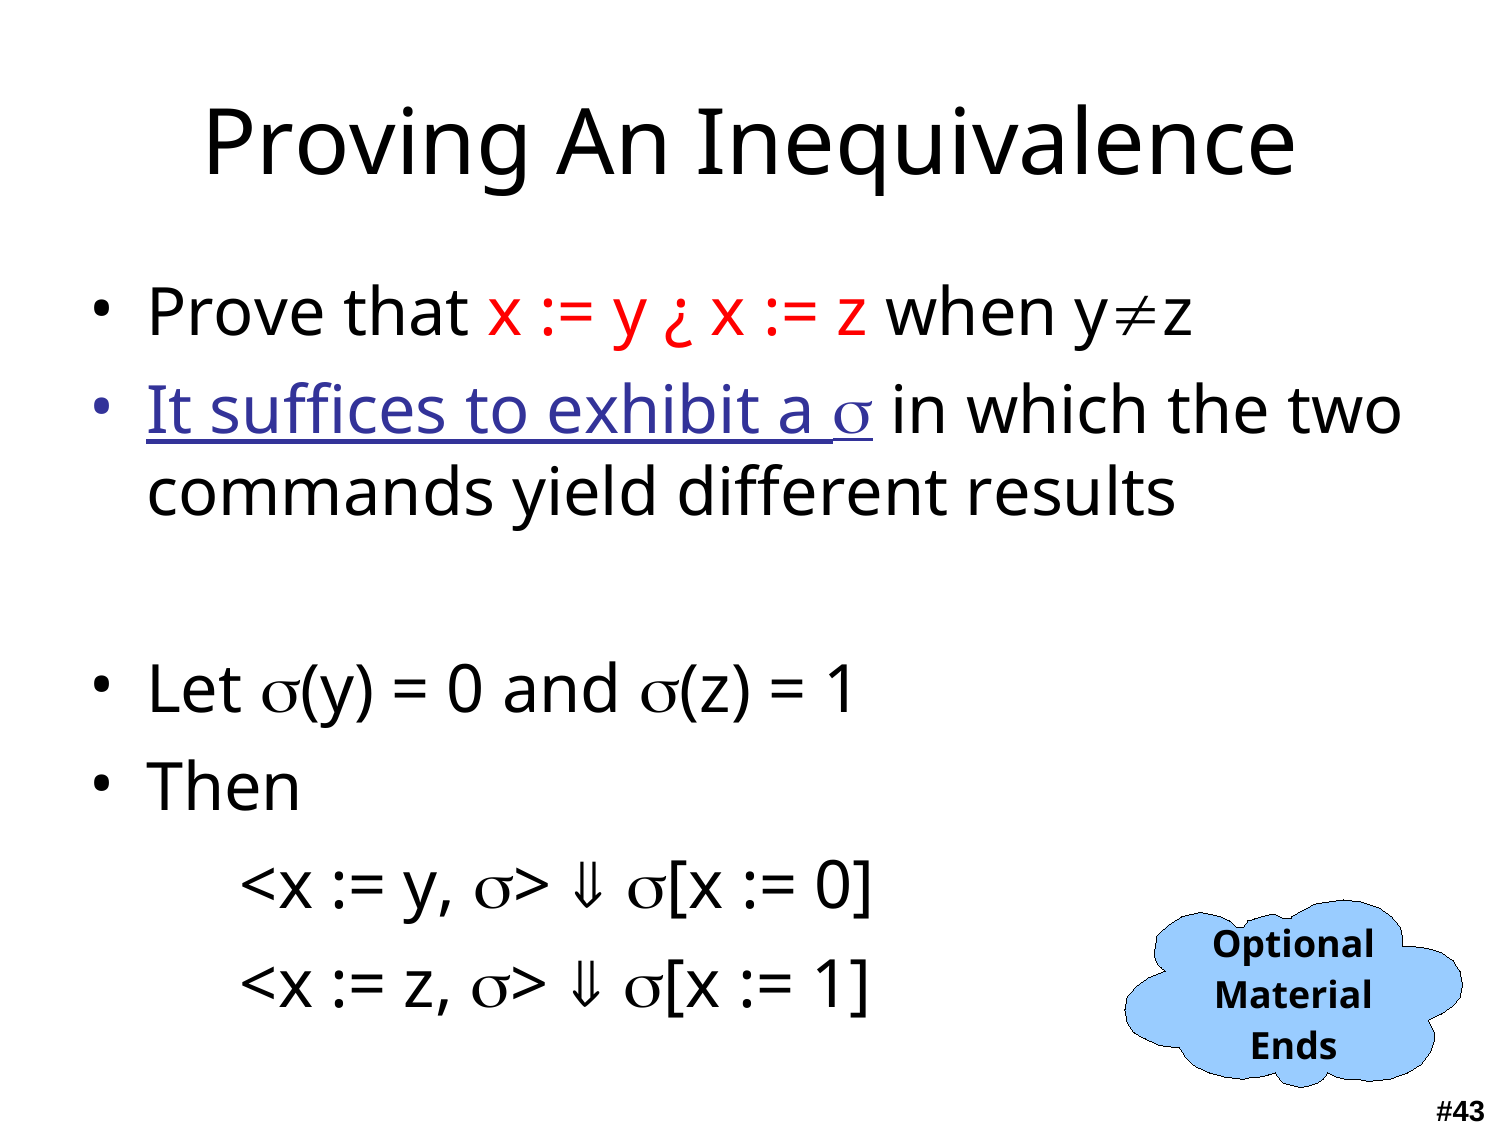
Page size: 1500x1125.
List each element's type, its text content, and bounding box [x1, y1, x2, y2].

list Prove that x := y ¿ x := z when yz It suffices to exhibit a  in which the two commands yield different results Let (y) = 0 and (z) = 1 Then <x := y, >  [x := 0] <x := z, >  [x := 1] [75, 262, 1426, 1063]
title Proving An Inequivalence [75, 45, 1426, 233]
text_box Optional Material Ends [1124, 899, 1463, 1088]
